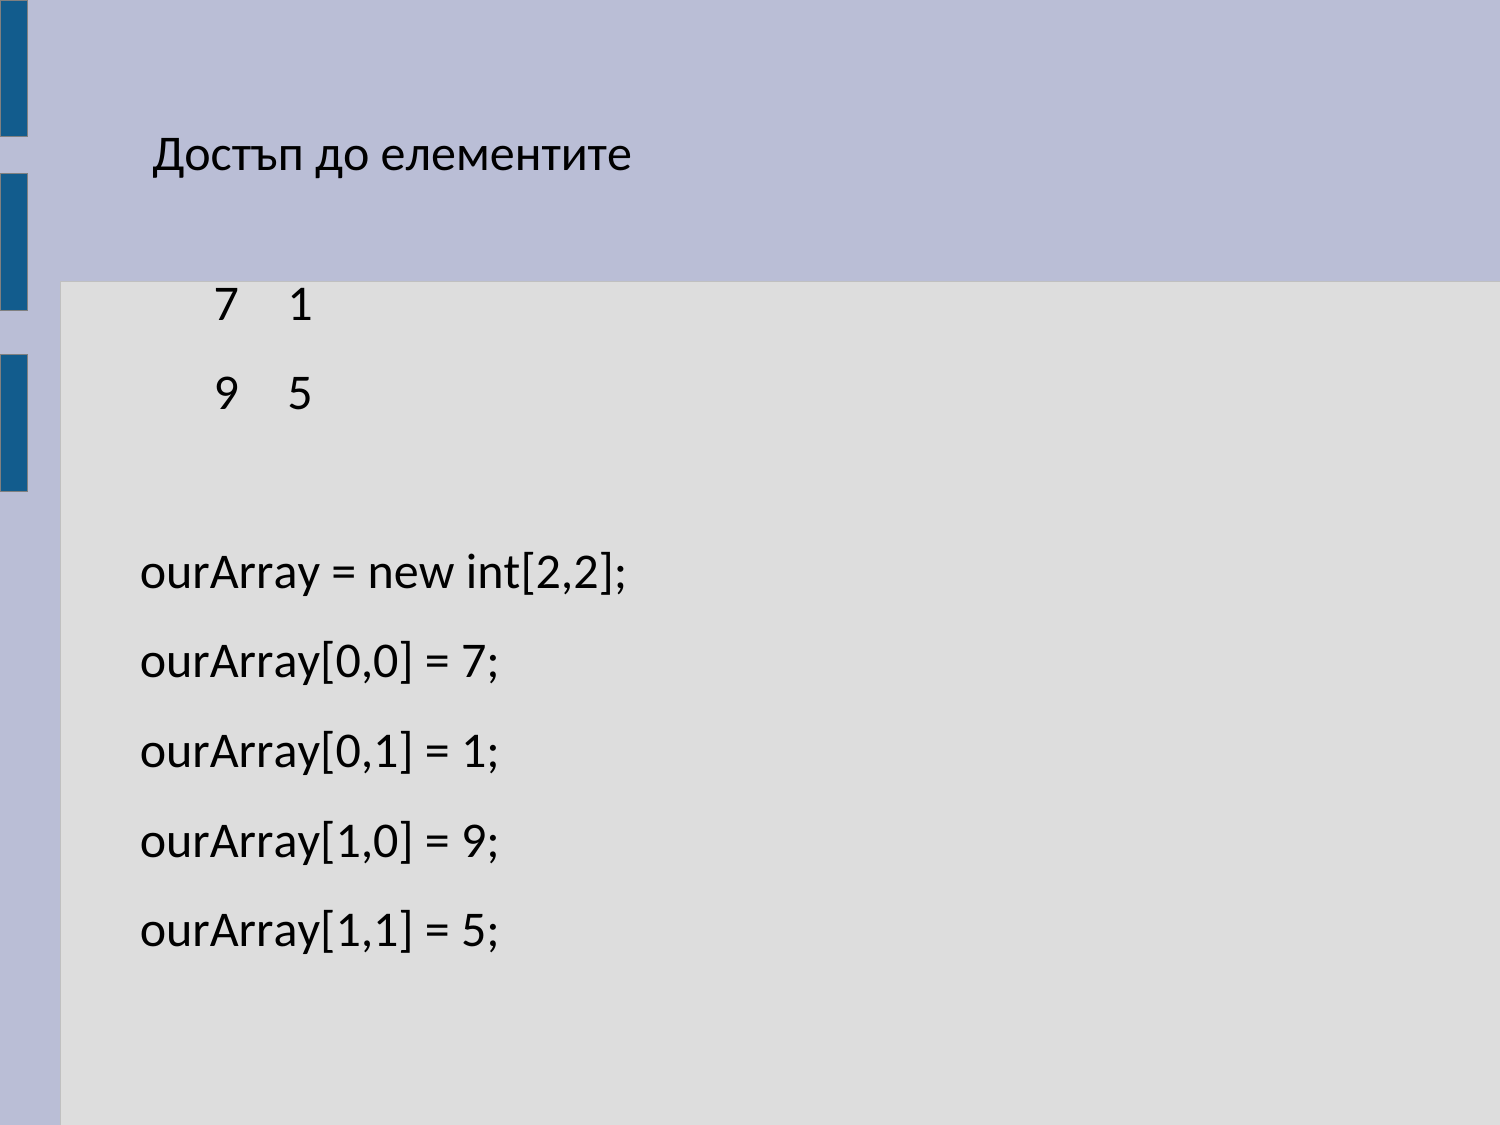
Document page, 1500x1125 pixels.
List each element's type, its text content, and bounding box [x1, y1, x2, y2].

list 7 1 9 5 ourArray = new int[2,2]; ourArray[0,0] = 7; ourArray[0,1] = 1; ourArray[1,0] = 9; ourArray[1,1] = 5; [125, 262, 1375, 1005]
title Достъп до елементите [137, 112, 1488, 300]
